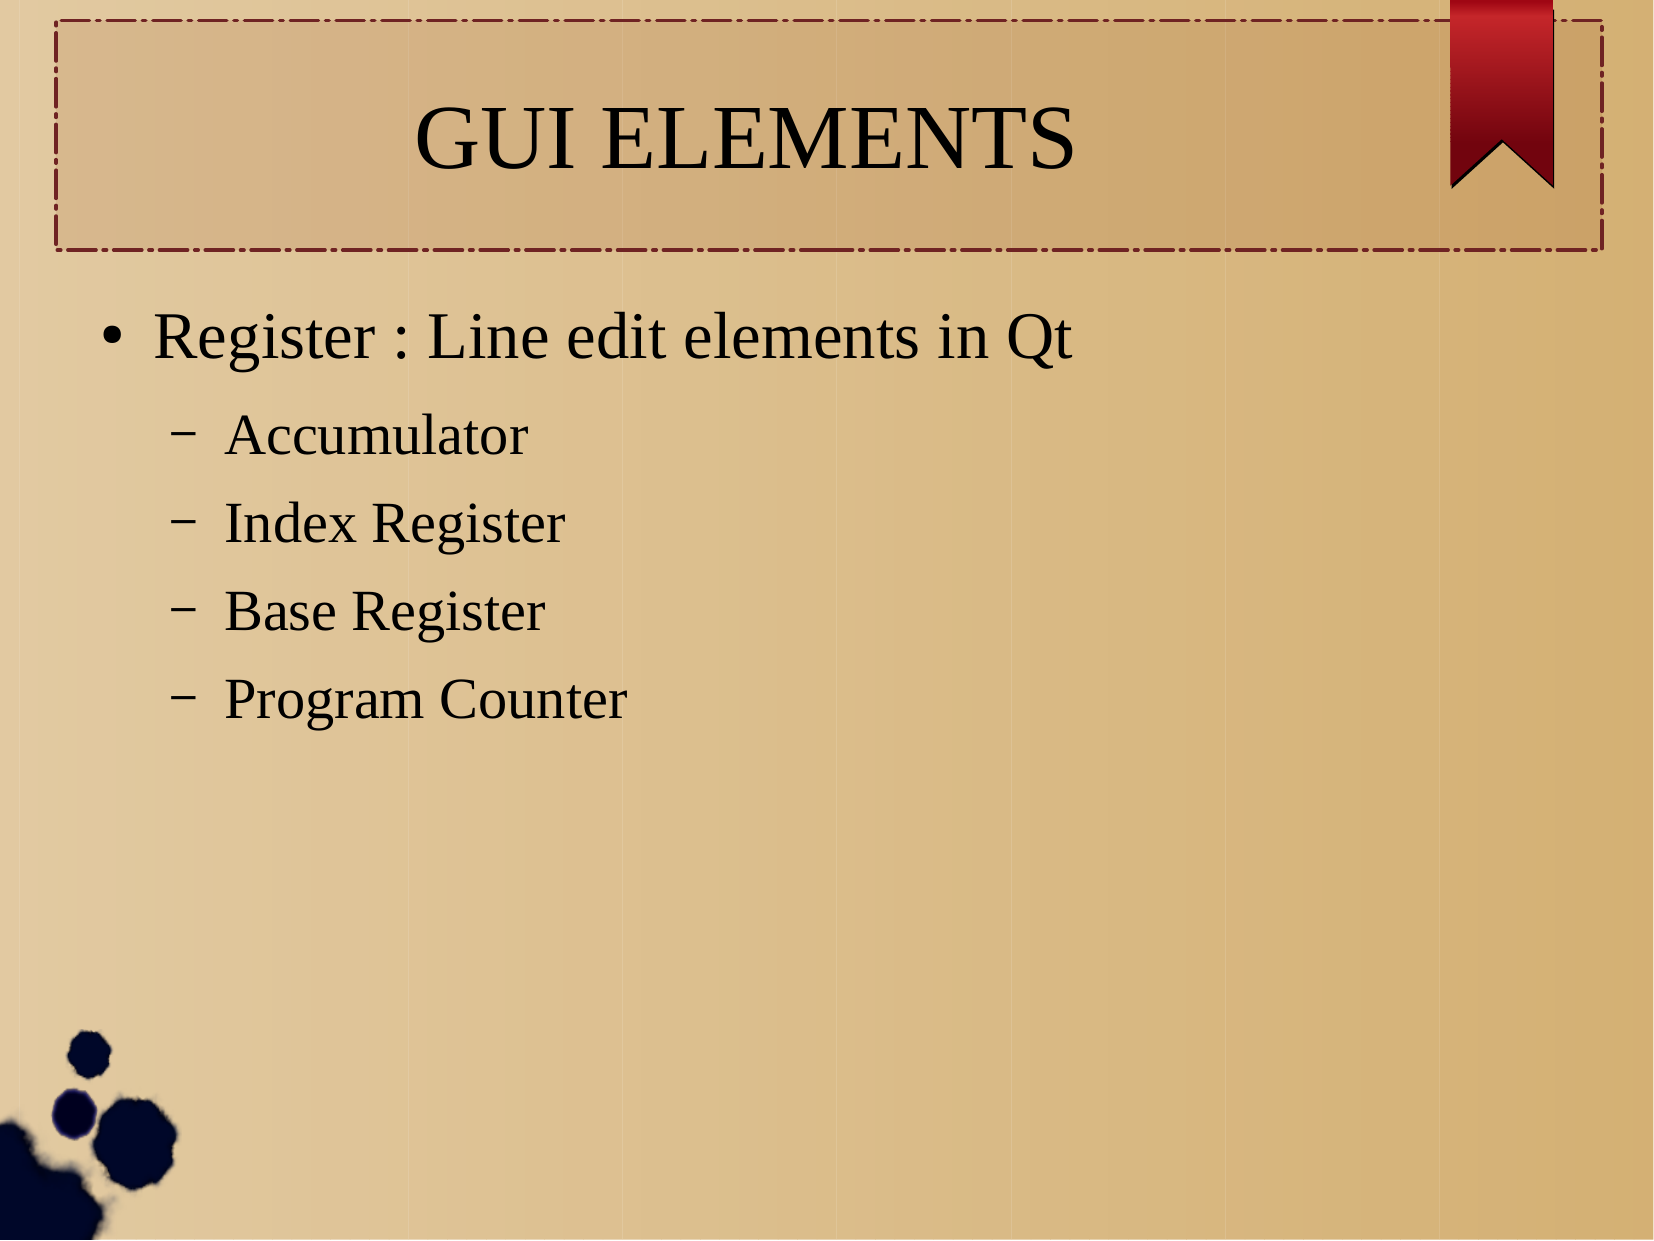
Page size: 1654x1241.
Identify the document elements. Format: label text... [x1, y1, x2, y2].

title GUI ELEMENTS [82, 47, 1412, 229]
list Register : Line edit elements in Qt Accumulator Index Register Base Register Program Counter [82, 299, 1571, 1019]
